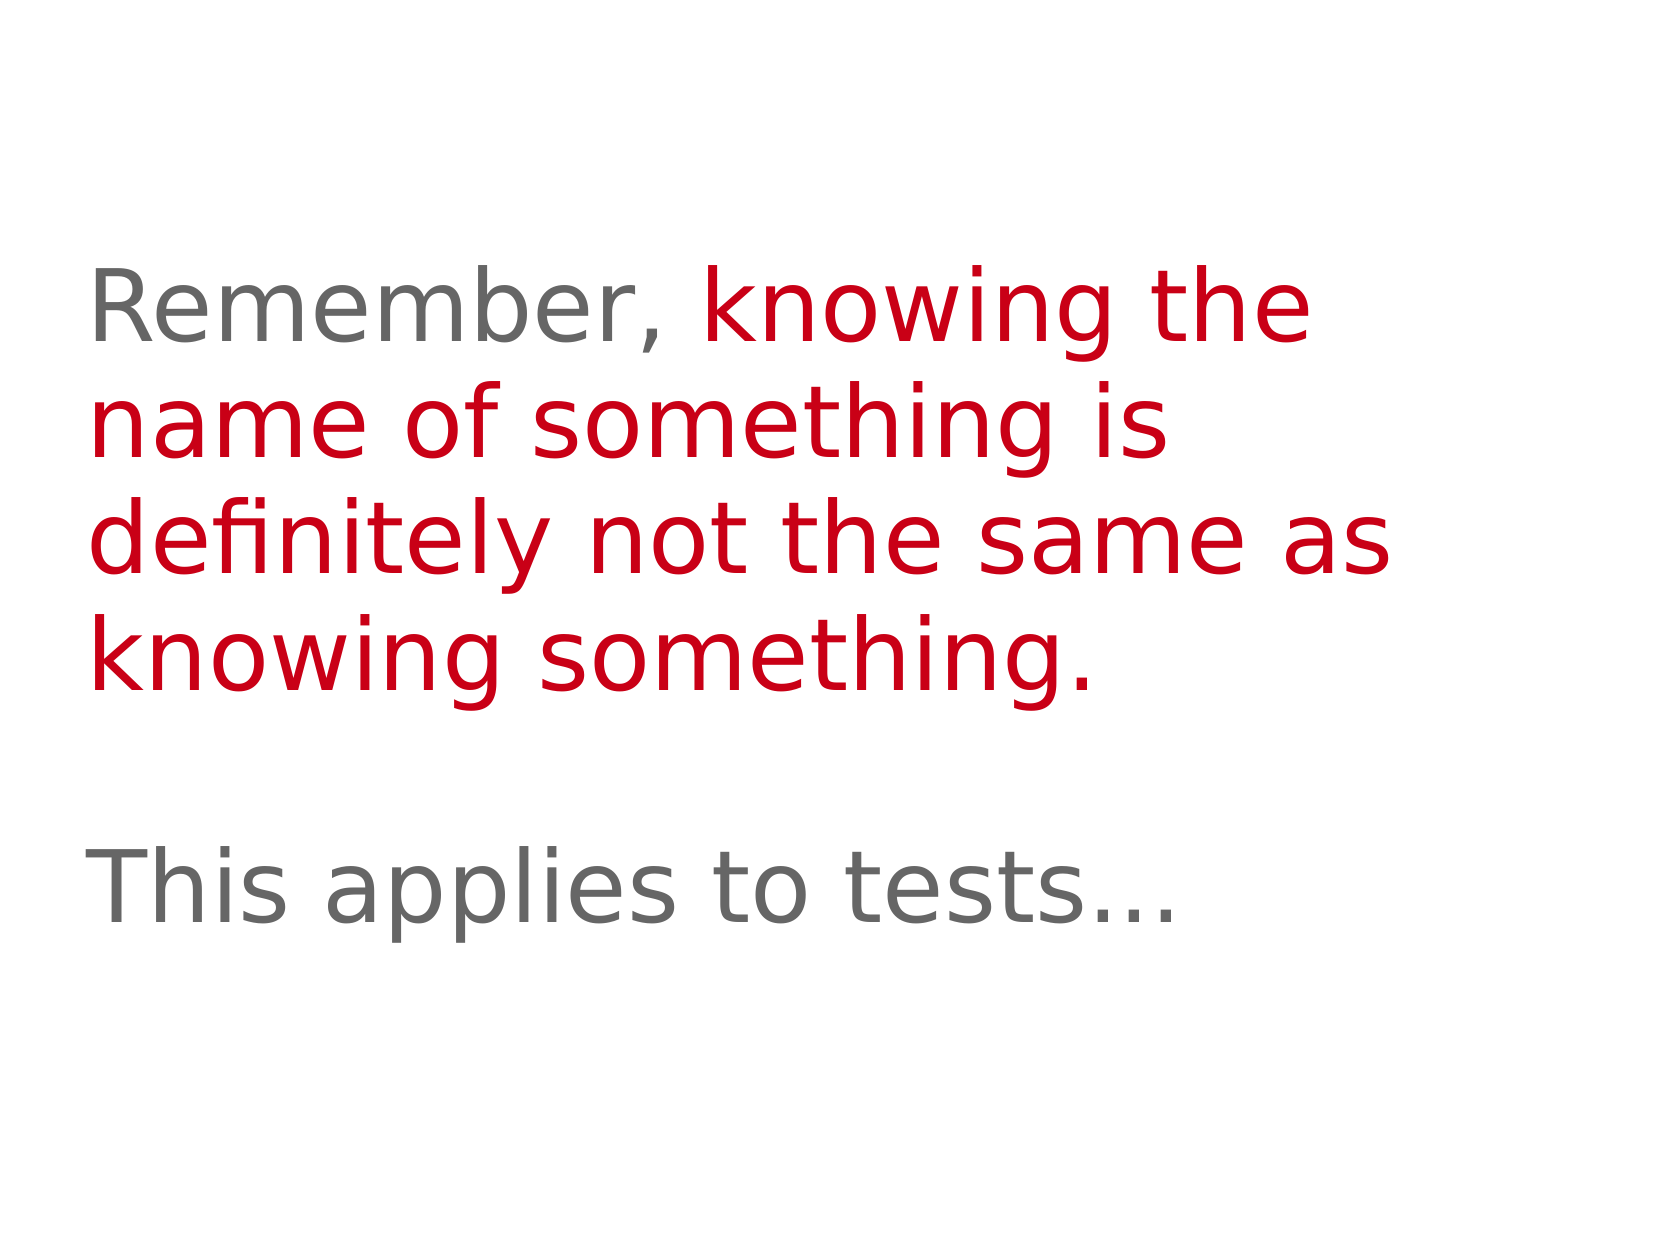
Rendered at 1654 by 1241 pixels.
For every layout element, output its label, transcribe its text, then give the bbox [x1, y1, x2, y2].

subtitle Remember, knowing the name of something is definitely not the same as knowing something. This applies to tests... [86, 75, 1576, 1120]
